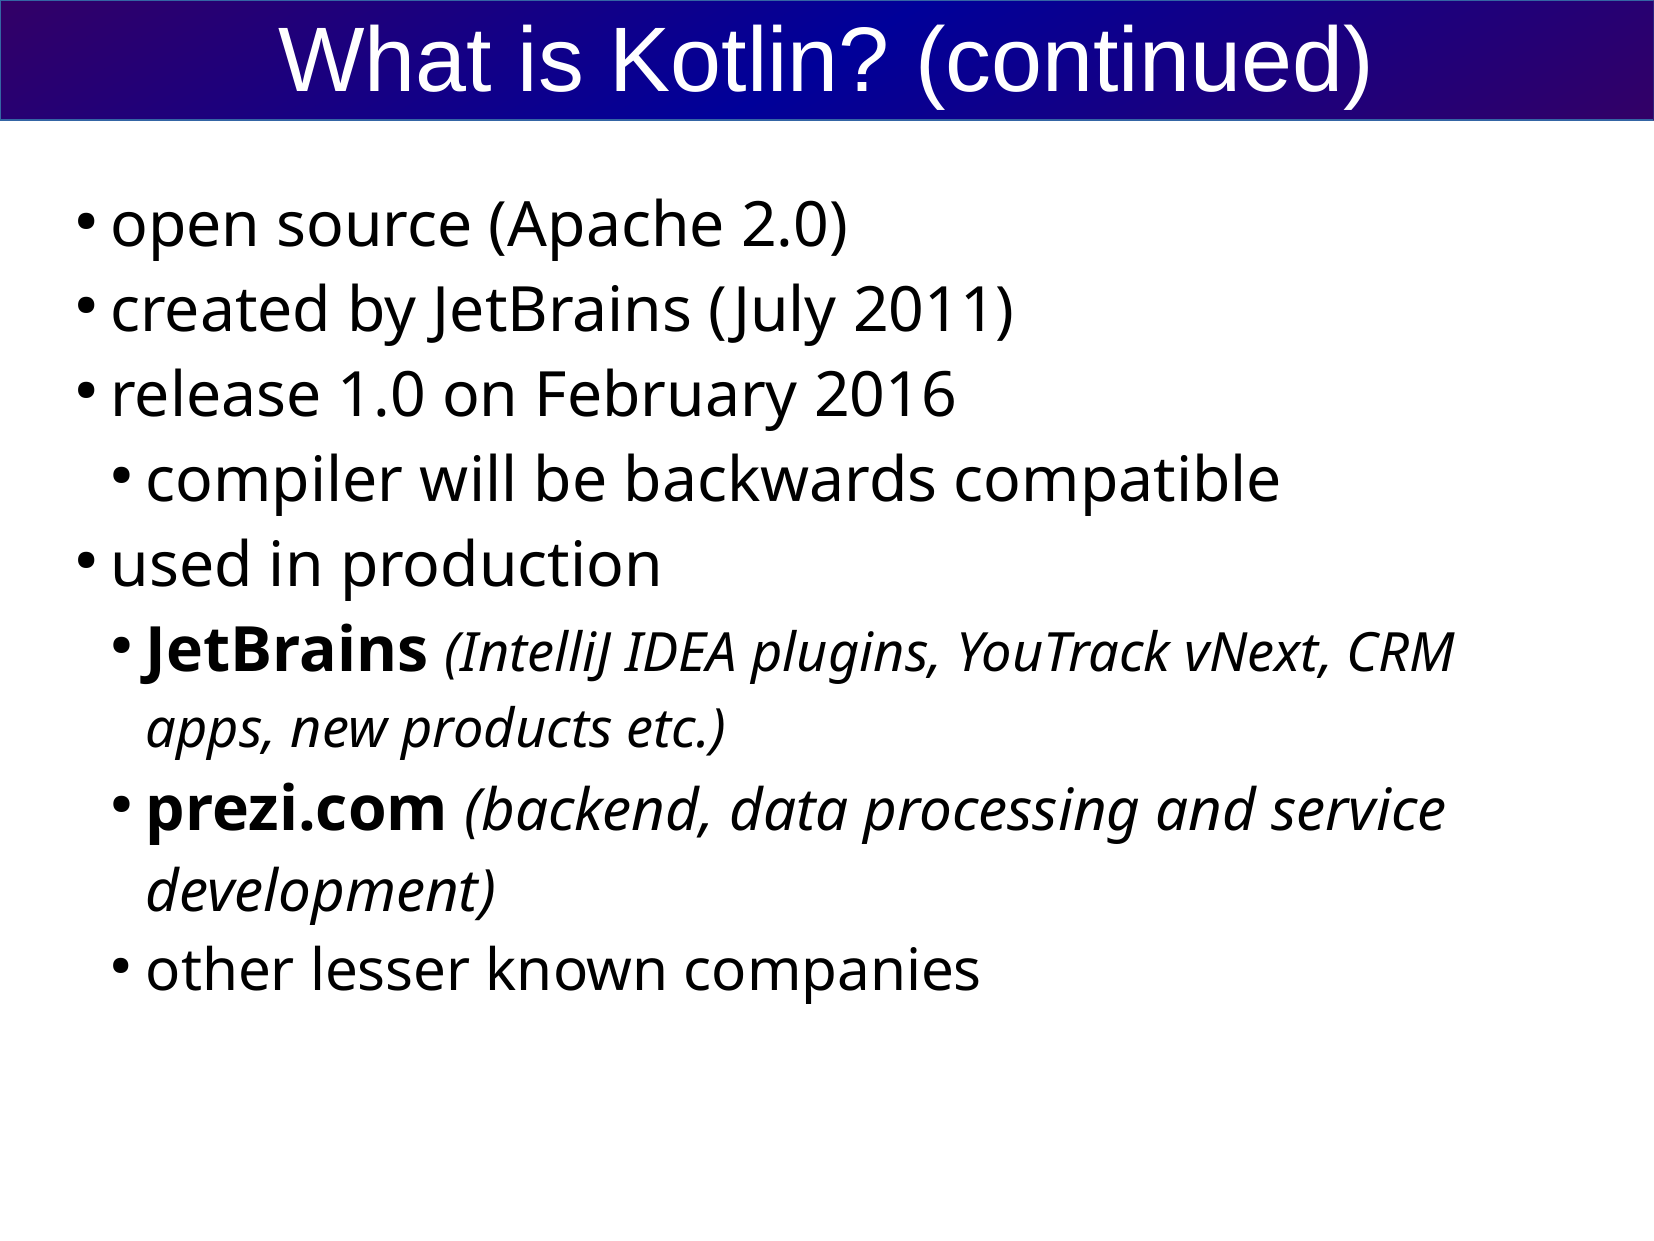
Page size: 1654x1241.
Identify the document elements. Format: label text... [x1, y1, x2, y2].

title What is Kotlin? (continued) [0, 0, 1654, 121]
subtitle open source (Apache 2.0) created by JetBrains (July 2011) release 1.0 on February 2016 compiler will be backwards compatible used in production JetBrains (IntelliJ IDEA plugins, YouTrack vNext, CRM apps, new products etc.) prezi.com (backend, data processing and service development) other lesser known companies [75, 180, 1591, 1171]
